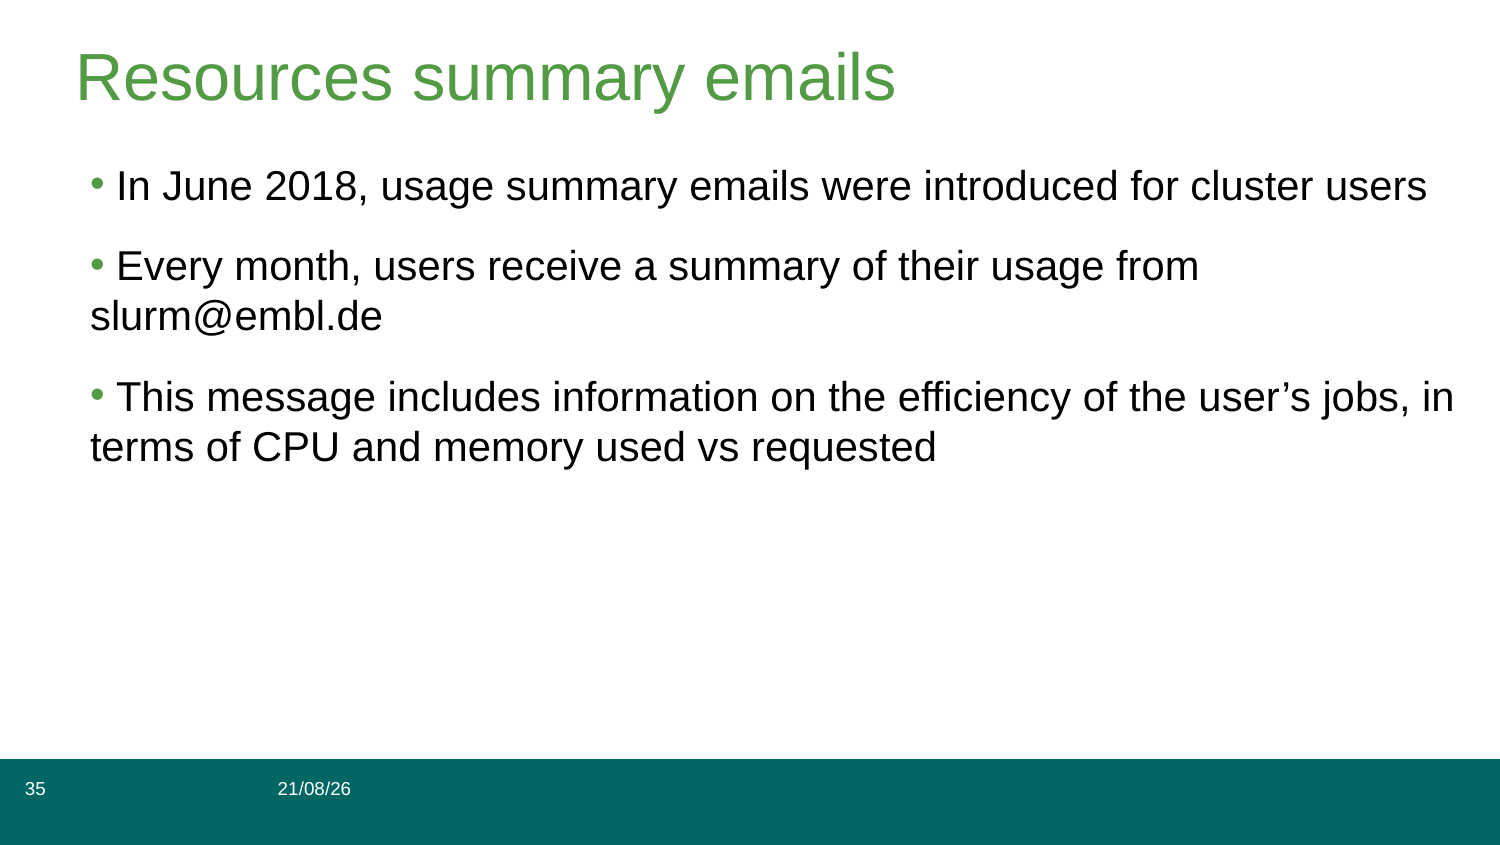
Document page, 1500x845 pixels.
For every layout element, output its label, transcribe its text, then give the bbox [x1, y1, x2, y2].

list In June 2018, usage summary emails were introduced for cluster users Every month, users receive a summary of their usage from slurm@embl.de This message includes information on the efficiency of the user’s jobs, in terms of CPU and memory used vs requested [90, 158, 1463, 574]
text_box <number> [24, 776, 76, 799]
text_box 19/03/19 [277, 776, 553, 799]
title Resources summary emails [75, 33, 1425, 175]
